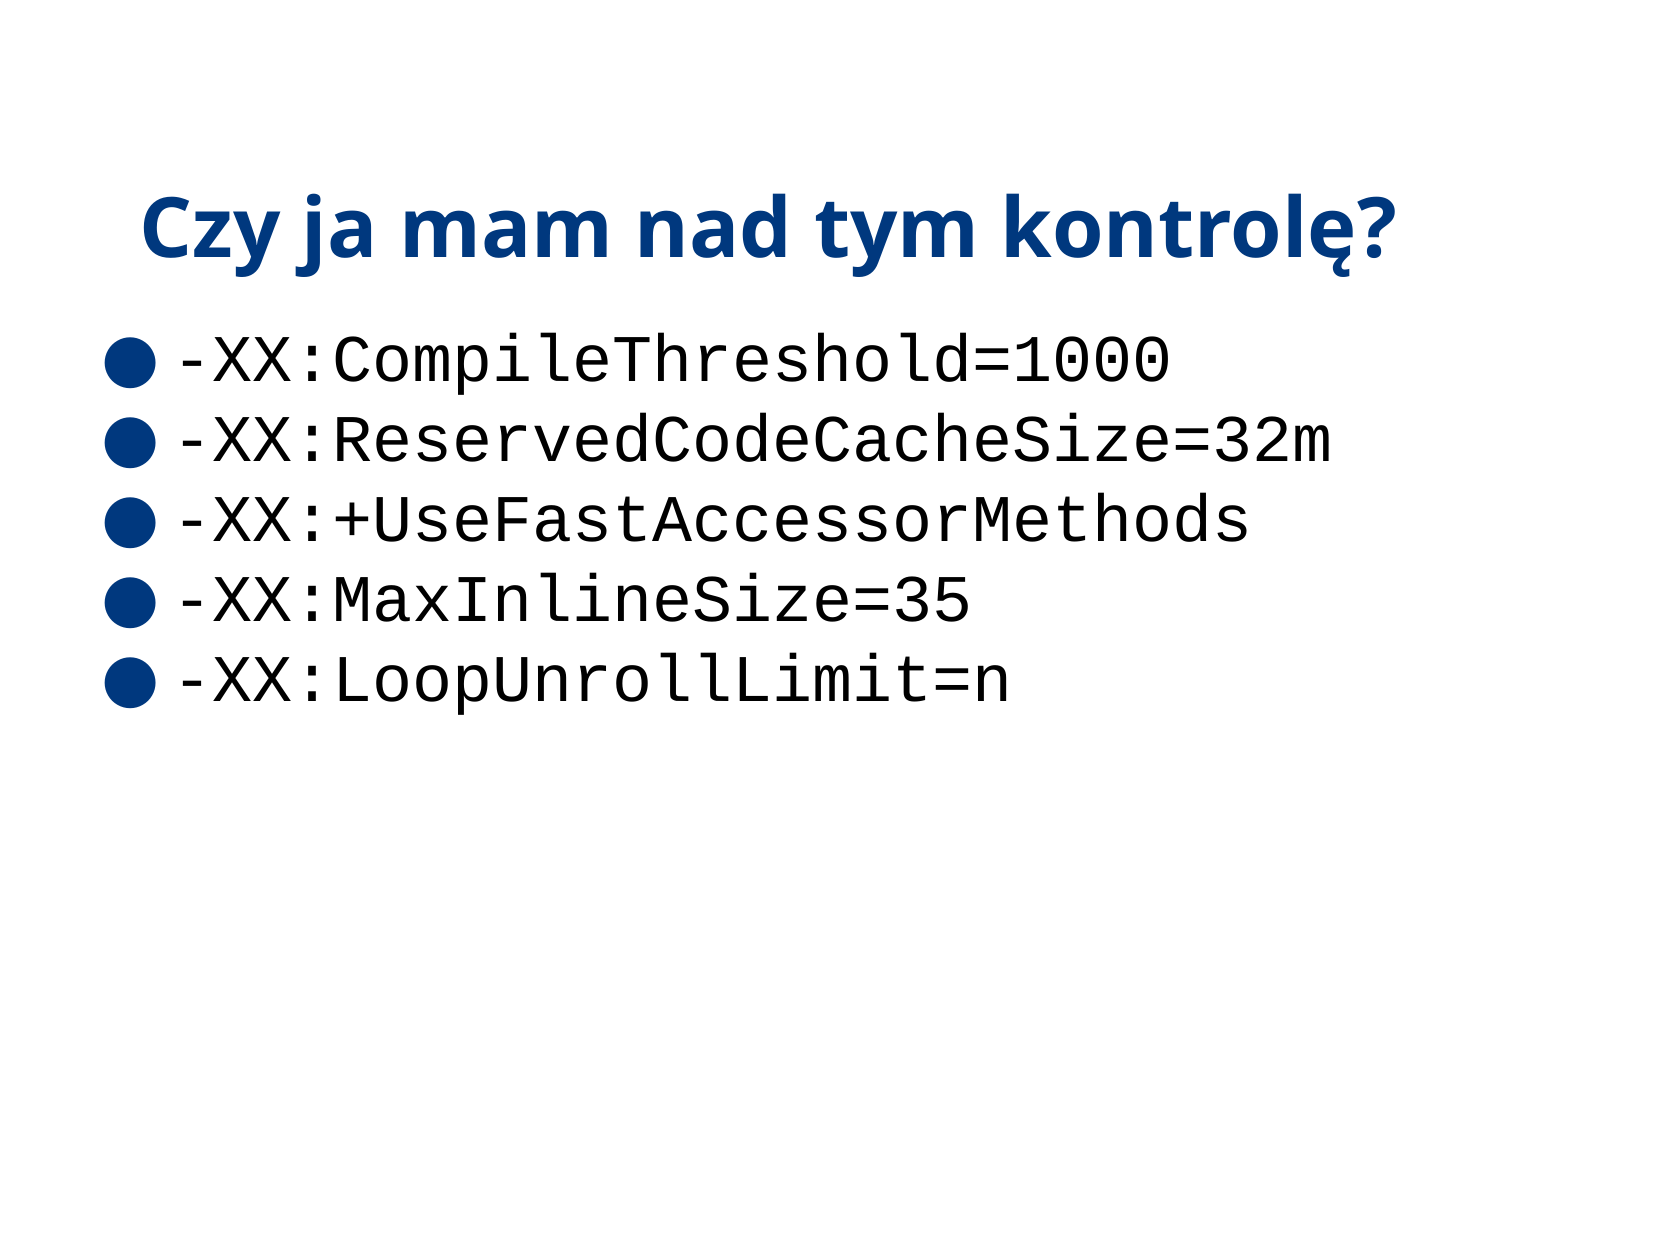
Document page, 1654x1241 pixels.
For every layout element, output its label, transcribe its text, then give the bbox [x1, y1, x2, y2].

title Czy ja mam nad tym kontrolę? [82, 49, 1571, 290]
list -XX:CompileThreshold=1000 -XX:ReservedCodeCacheSize=32m -XX:+UseFastAccessorMethods -XX:MaxInlineSize=35 -XX:LoopUnrollLimit=n [82, 299, 1571, 1176]
